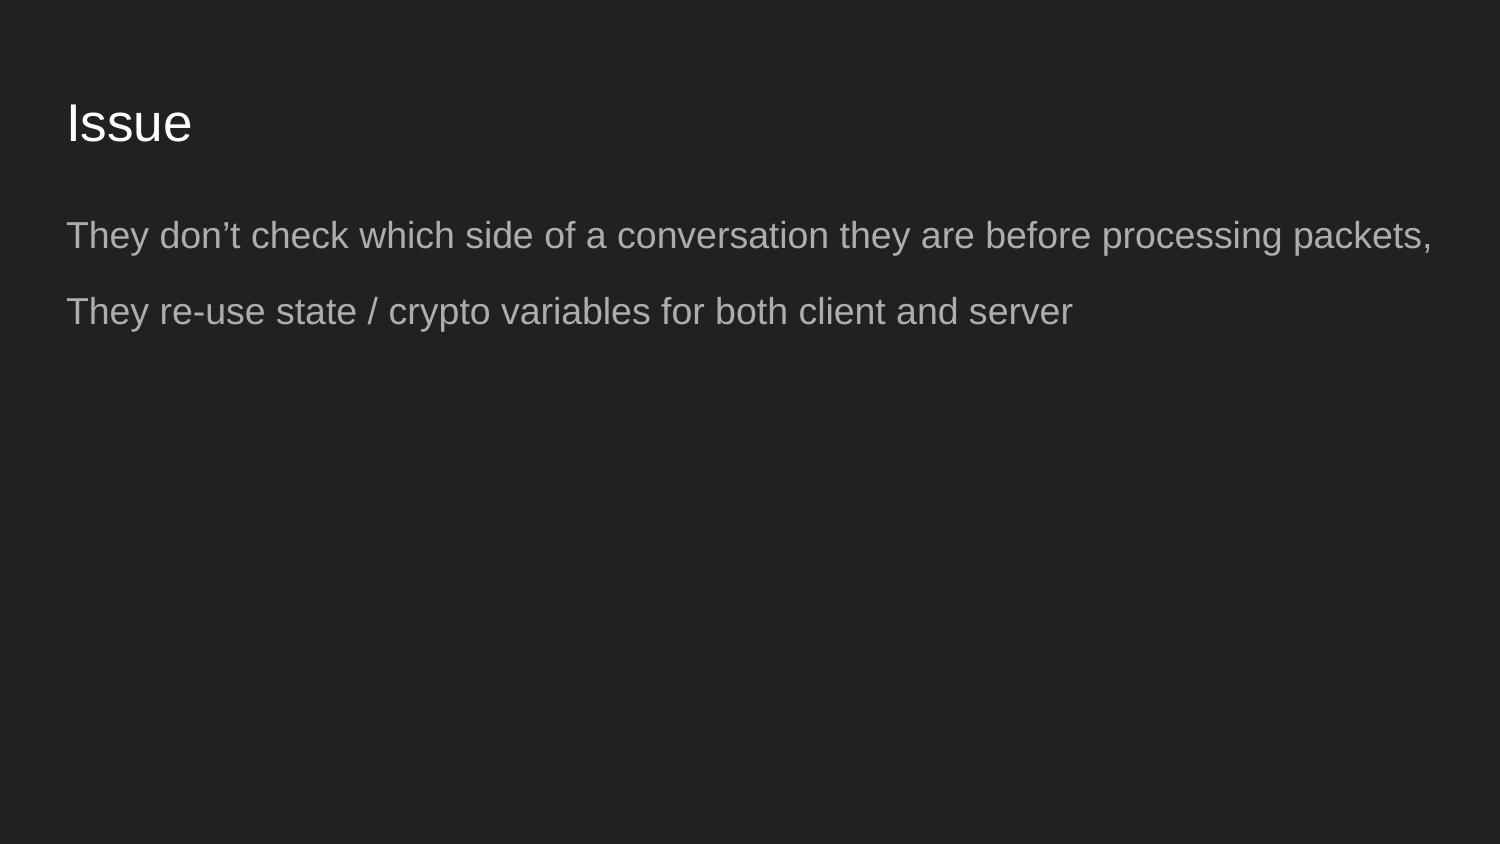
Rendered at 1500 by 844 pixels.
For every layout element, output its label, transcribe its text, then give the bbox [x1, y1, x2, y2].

list They don’t check which side of a conversation they are before processing packets, They re-use state / crypto variables for both client and server [51, 189, 1449, 750]
title Issue [51, 72, 1449, 167]
